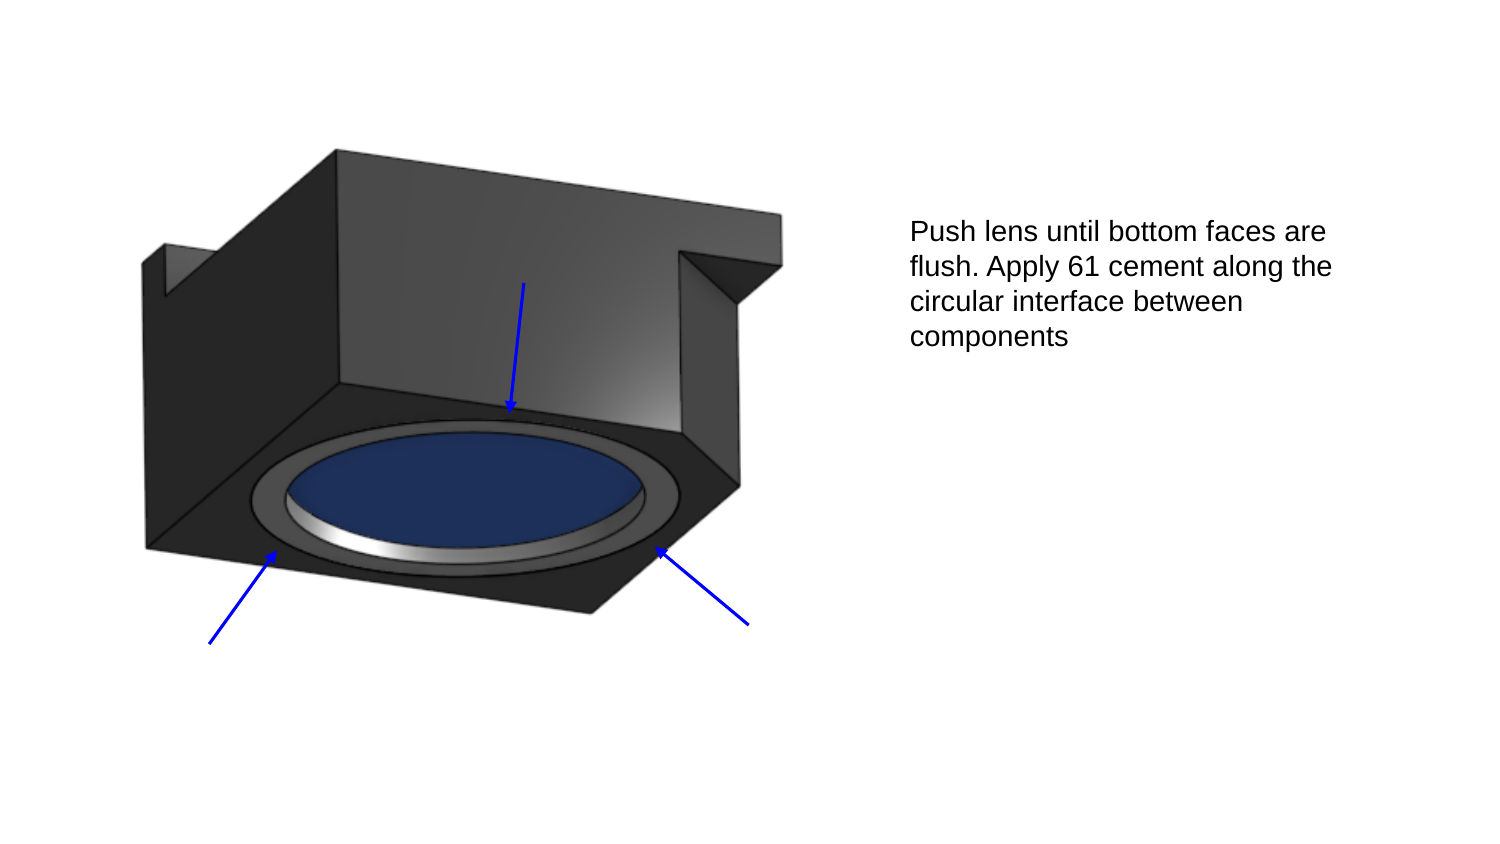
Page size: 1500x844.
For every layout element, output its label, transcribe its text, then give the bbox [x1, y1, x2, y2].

picture [24, 24, 907, 722]
text_box Push lens until bottom faces are flush. Apply 61 cement along the circular interface between components [894, 197, 1384, 368]
